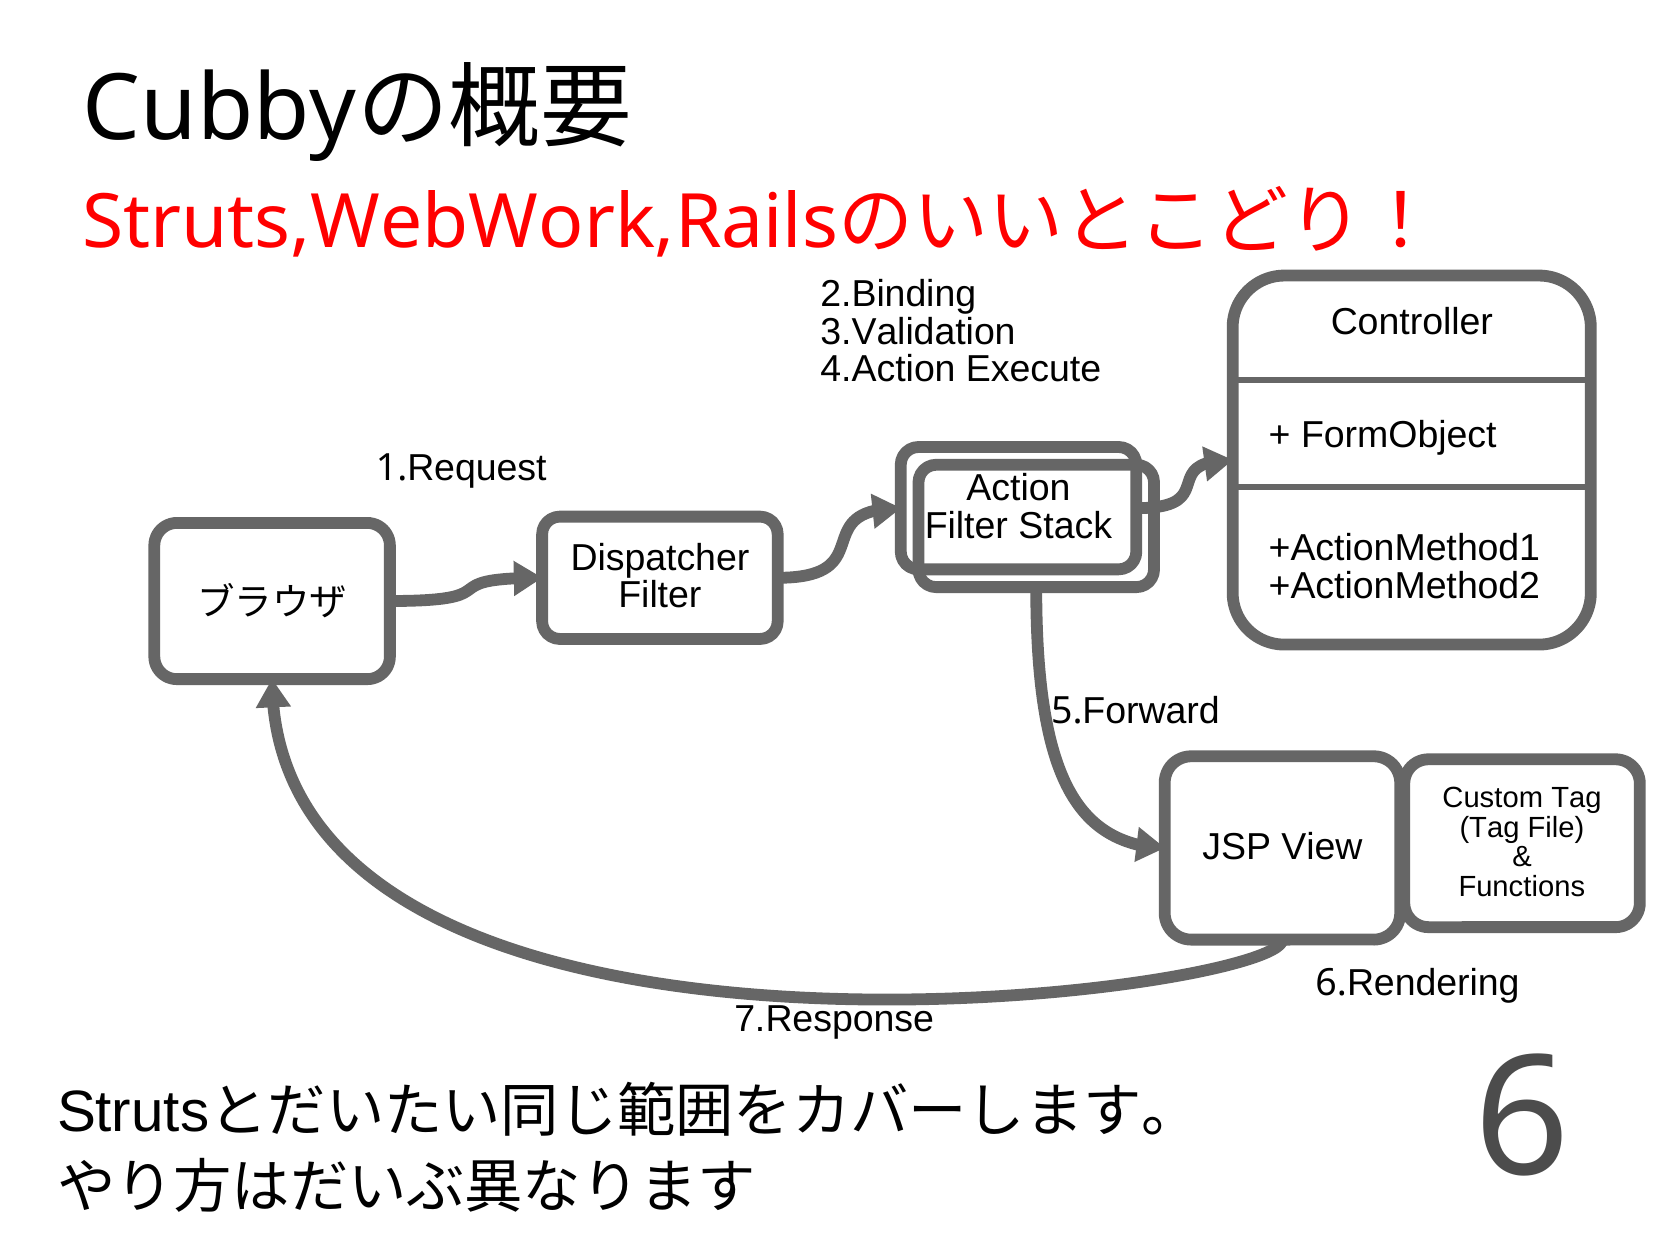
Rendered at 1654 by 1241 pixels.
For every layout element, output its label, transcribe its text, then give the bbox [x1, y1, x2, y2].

text_box 5.Forward [1036, 679, 1231, 740]
text_box Action Filter Stack [900, 446, 1135, 568]
text_box Strutsとだいたい同じ範囲をカバーします。 やり方はだいぶ異なります [42, 1063, 1205, 1213]
text_box Controller + FormObject +ActionMethod1 +ActionMethod2 [1232, 485, 1591, 645]
text_box Controller + FormObject +ActionMethod1 +ActionMethod2 [1232, 378, 1591, 484]
text_box 6.Rendering [1300, 951, 1530, 1013]
text_box 1.Request [361, 436, 555, 498]
text_box Dispatcher Filter [542, 516, 778, 639]
text_box JSP View [1164, 756, 1401, 940]
text_box Controller + FormObject +ActionMethod1 +ActionMethod2 [1232, 275, 1591, 377]
text_box ブラウザ [154, 522, 390, 680]
text_box Action Filter Stack [925, 471, 1137, 570]
text_box 7.Response [719, 993, 936, 1055]
title Cubbyの概要 Struts,WebWork,Railsのいいとこどり！ [82, 48, 1571, 258]
text_box 2.Binding 3.Validation 4.Action Execute [805, 268, 1110, 412]
text_box Custom Tag (Tag File) & Functions [1404, 759, 1640, 928]
